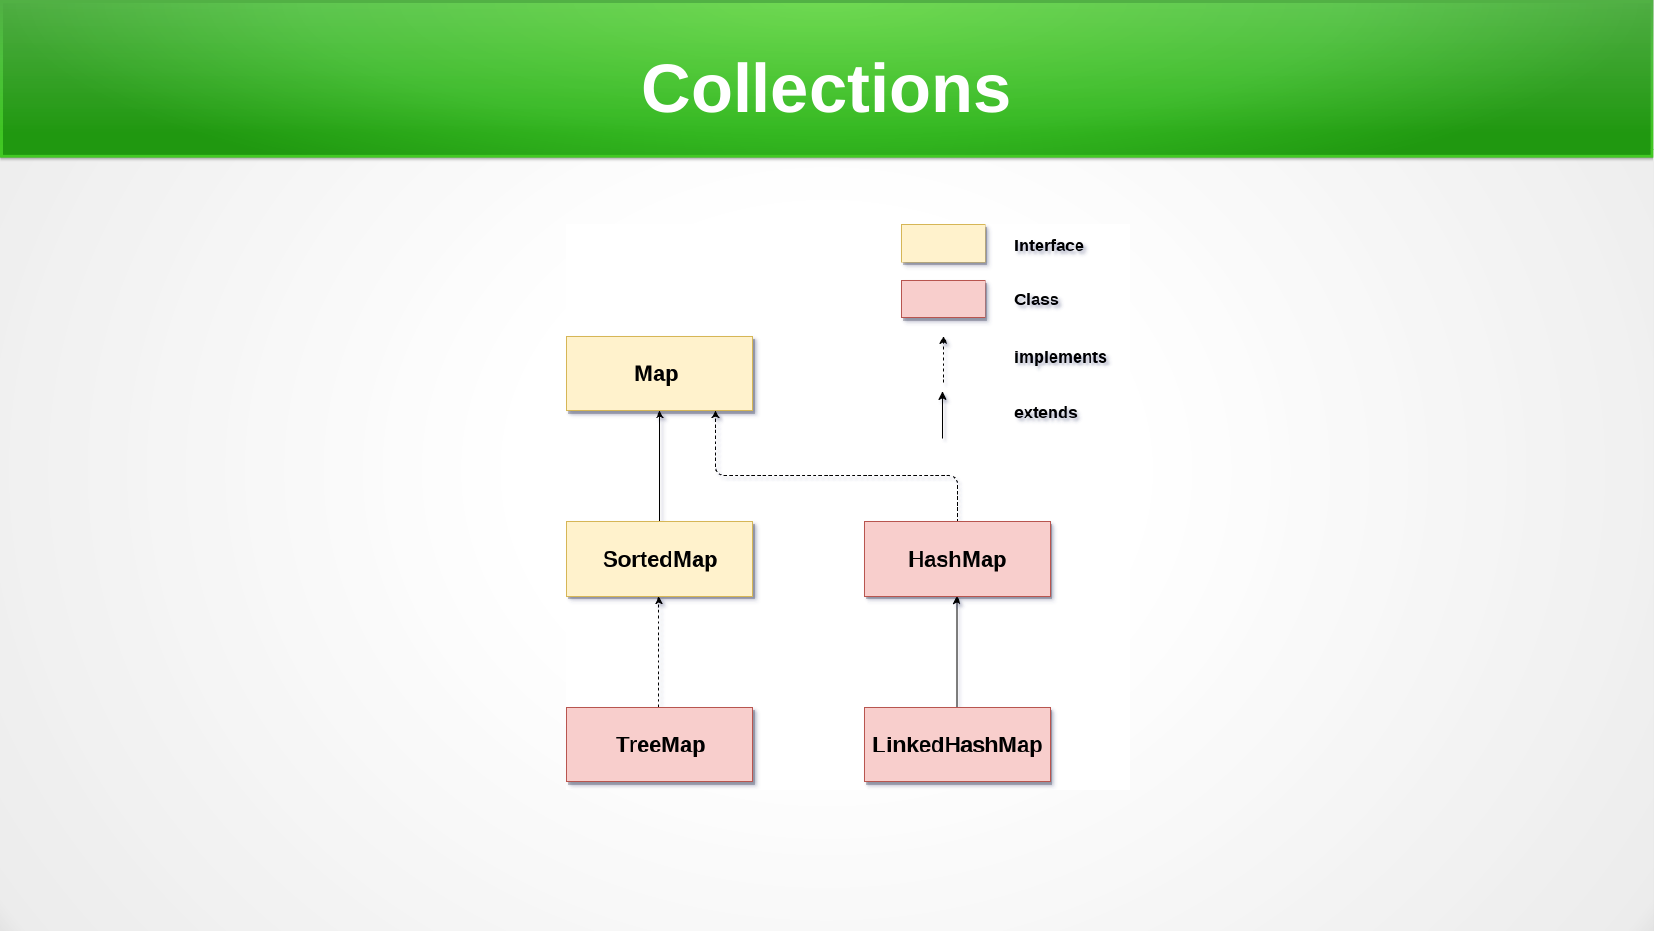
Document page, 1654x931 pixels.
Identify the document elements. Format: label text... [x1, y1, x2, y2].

title Collections [82, 35, 1571, 142]
picture [566, 224, 1130, 790]
